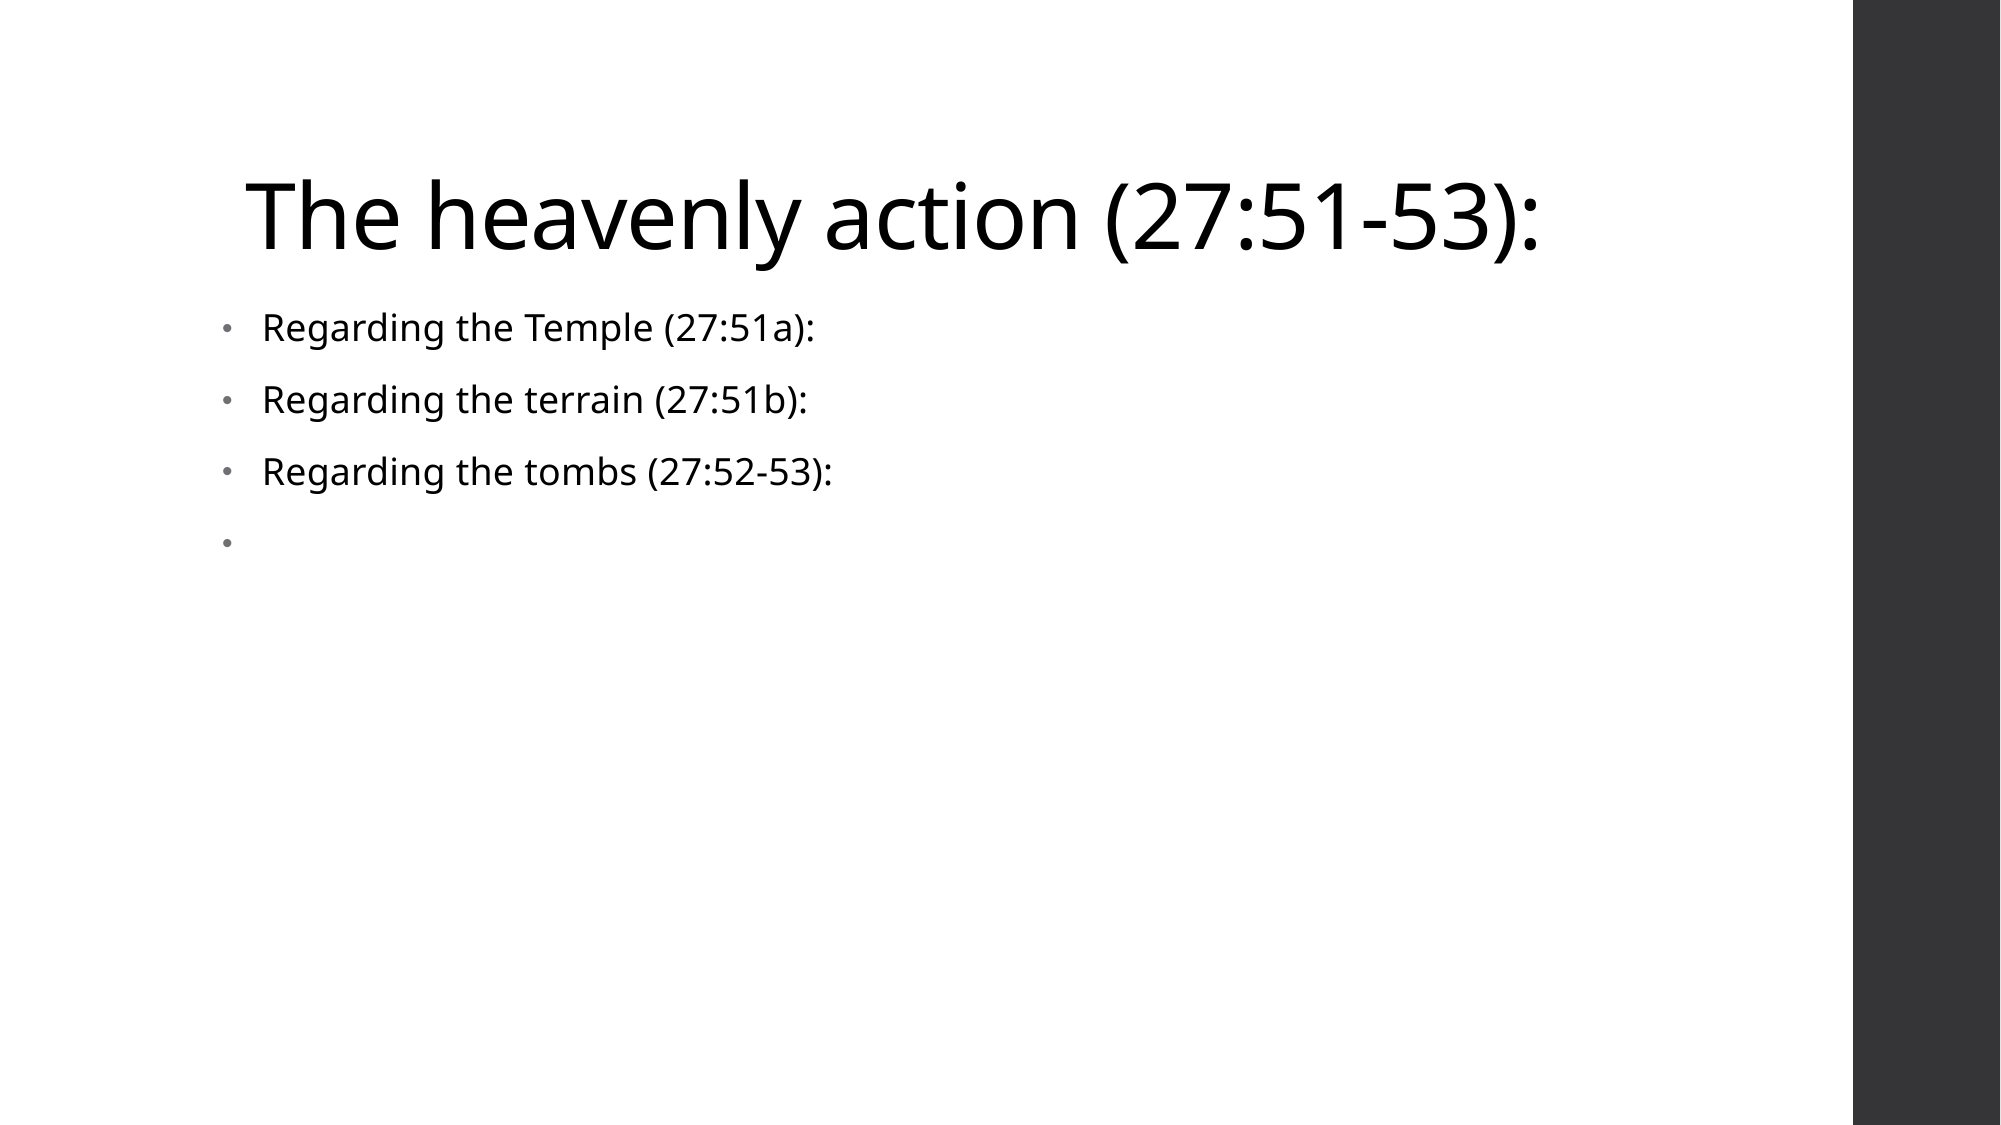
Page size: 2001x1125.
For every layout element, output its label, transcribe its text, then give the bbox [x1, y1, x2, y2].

title The heavenly action (27:51-53): [206, 60, 1797, 278]
list Regarding the Temple (27:51a): Regarding the terrain (27:51b): Regarding the tombs (27:52-53): [206, 299, 1617, 1014]
